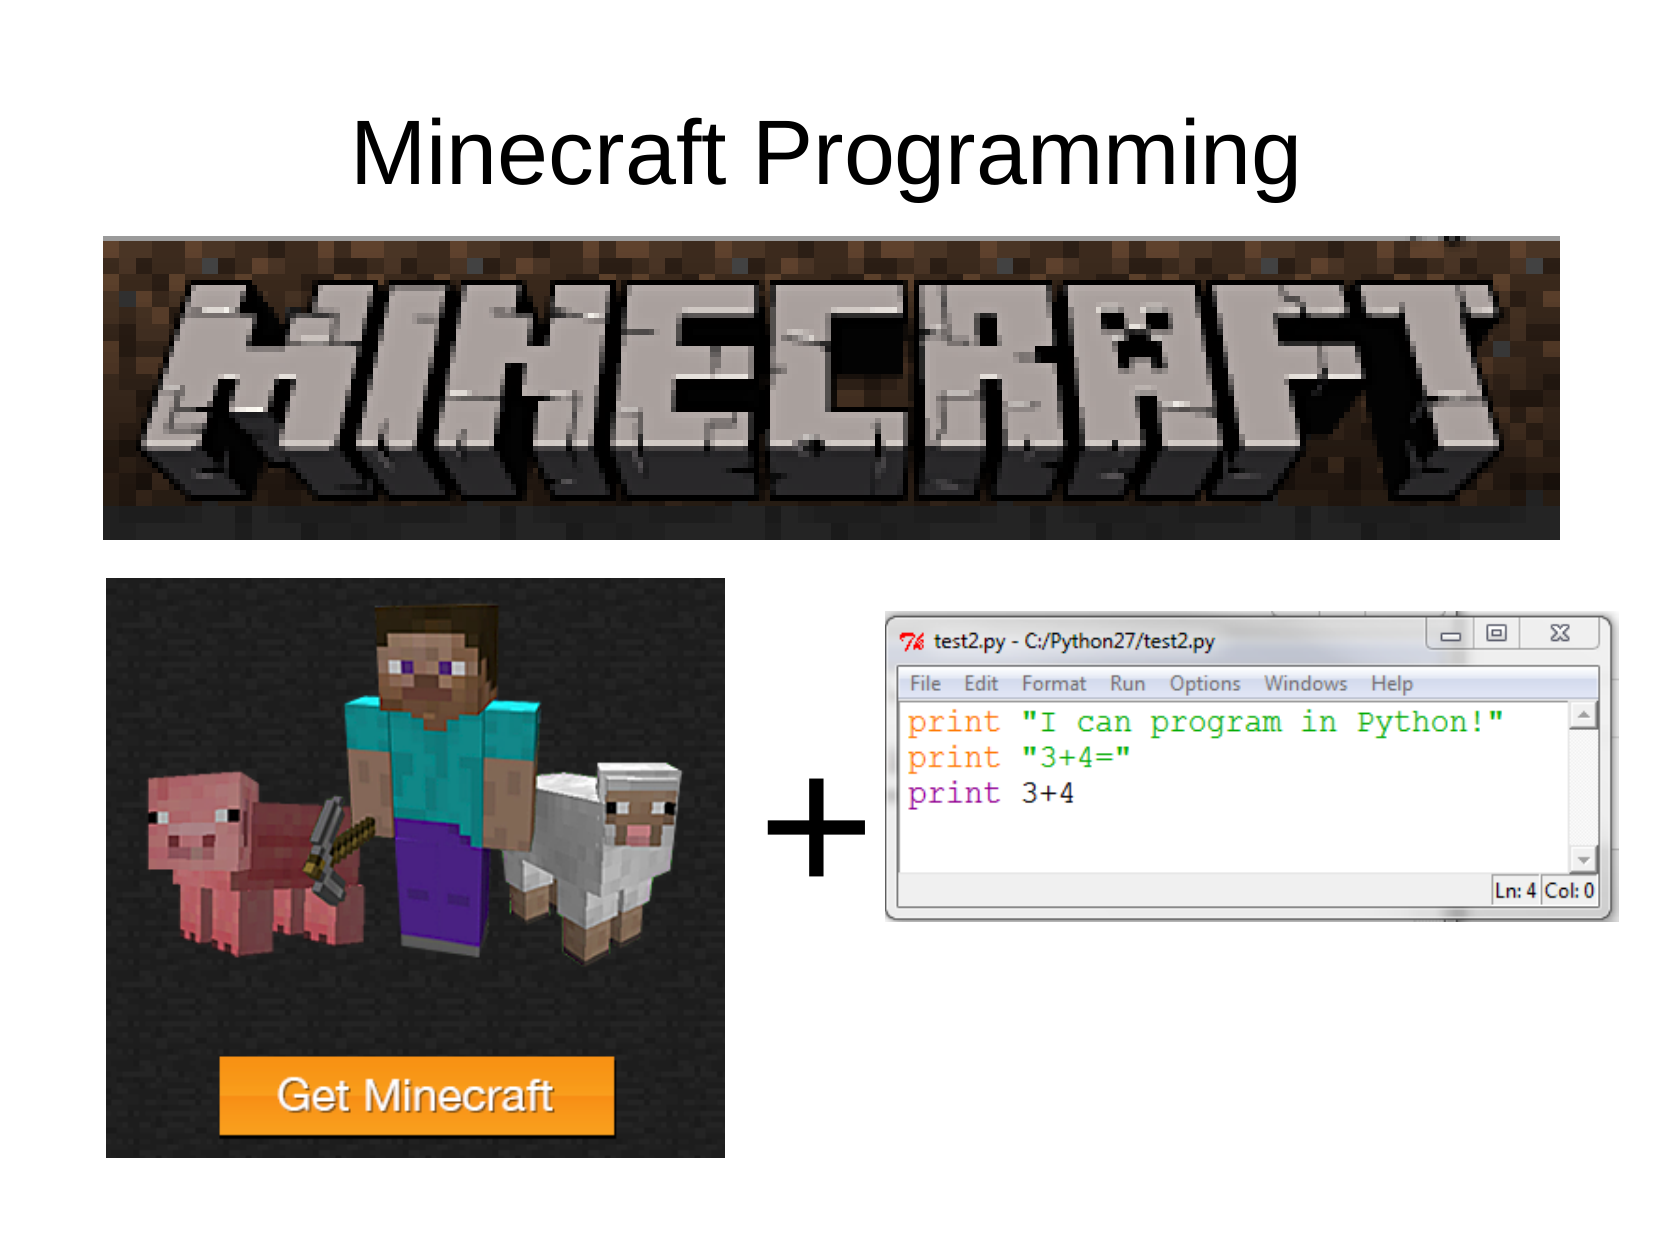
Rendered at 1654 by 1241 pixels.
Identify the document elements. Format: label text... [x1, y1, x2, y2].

picture [885, 611, 1619, 922]
text_box + [744, 706, 891, 945]
title Minecraft Programming [82, 49, 1571, 257]
picture [106, 578, 725, 1158]
picture [103, 236, 1560, 540]
